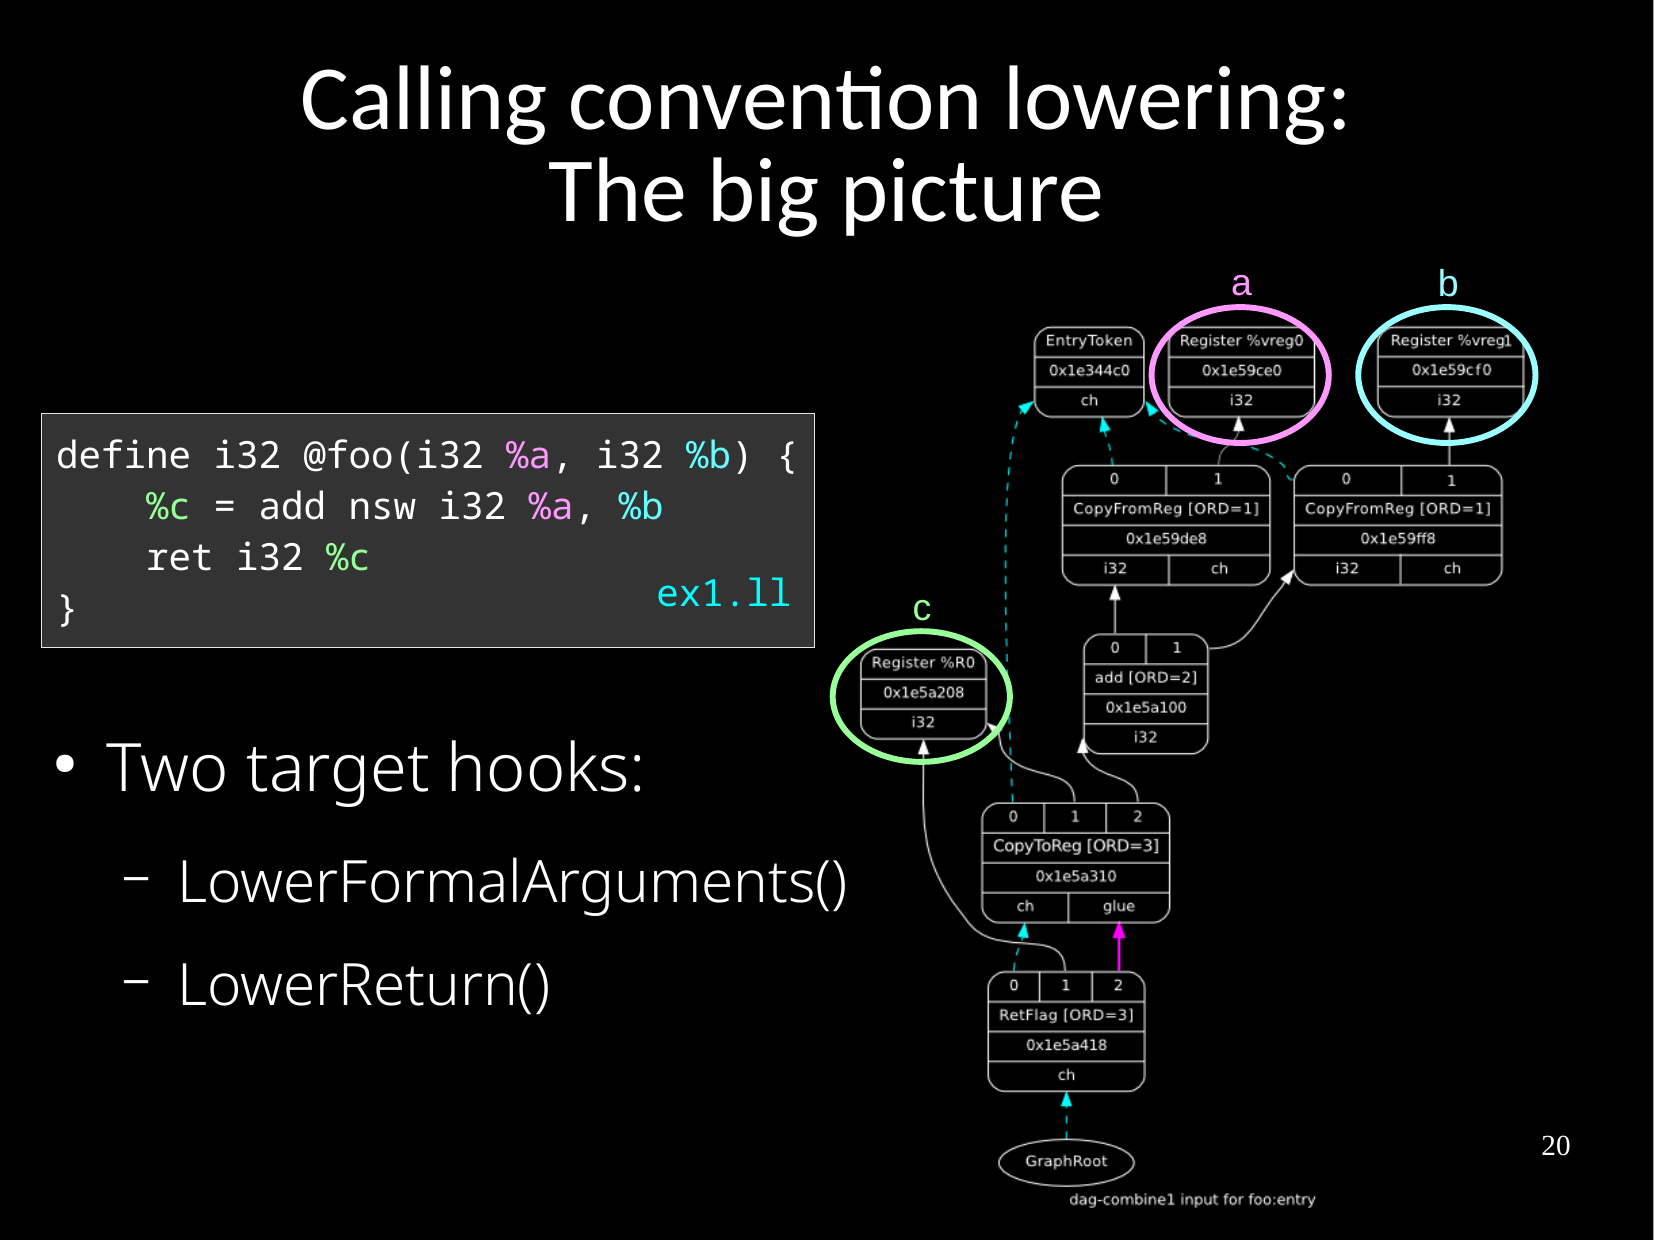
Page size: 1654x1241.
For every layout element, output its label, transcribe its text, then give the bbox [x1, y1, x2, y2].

picture [1155, 318, 1325, 440]
picture [1504, 318, 1536, 355]
text_box c [897, 578, 969, 636]
picture [851, 636, 1006, 758]
title Calling convention lowering: The big picture [82, 49, 1571, 257]
text_box ex1.ll [236, 566, 804, 611]
text_box a [1216, 253, 1288, 311]
picture [1362, 318, 1532, 439]
text_box define i32 @foo(i32 %a, i32 %b) { %c = add nsw i32 %a, %b ret i32 %c } [41, 413, 815, 621]
list Two target hooks: LowerFormalArguments() LowerReturn() [35, 720, 934, 1052]
text_box b [1423, 254, 1495, 312]
picture [851, 318, 1536, 1217]
